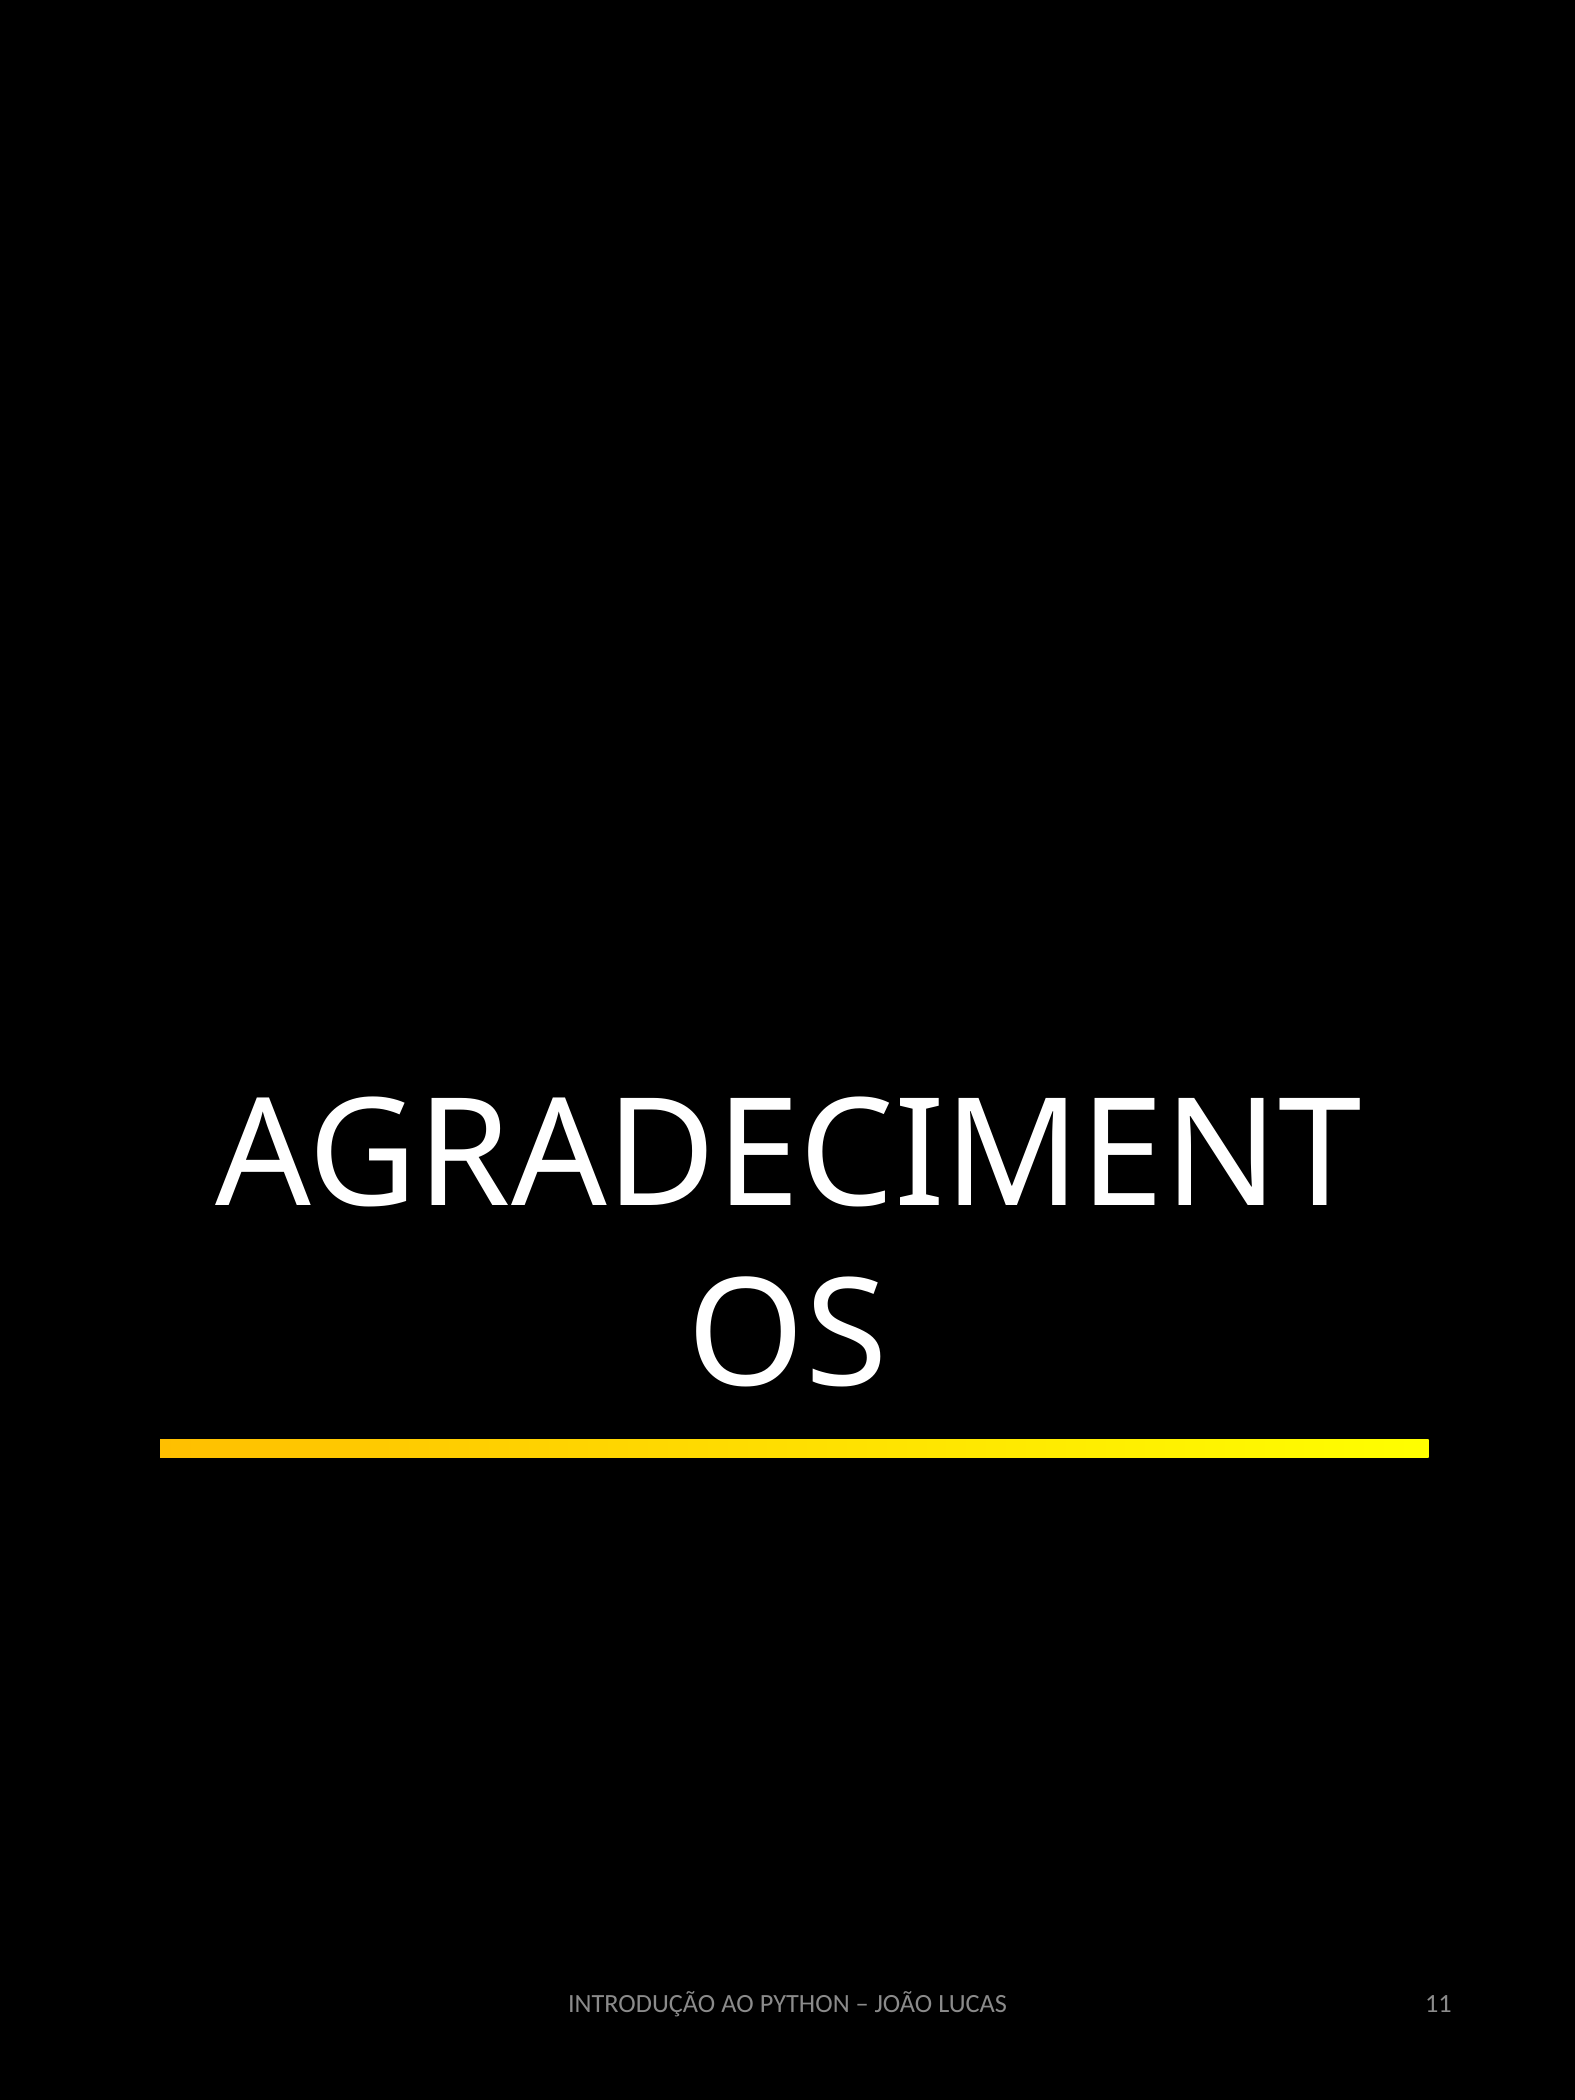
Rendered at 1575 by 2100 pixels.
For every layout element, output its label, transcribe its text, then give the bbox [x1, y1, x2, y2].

slide_number <número> [1112, 1946, 1467, 2059]
text_box [0, 0, 1575, 2100]
text_box AGRADECIMENTOS [146, 1047, 1429, 1423]
footer INTRODUÇÃO AO PYTHON – JOÃO LUCAS [521, 1946, 1054, 2059]
